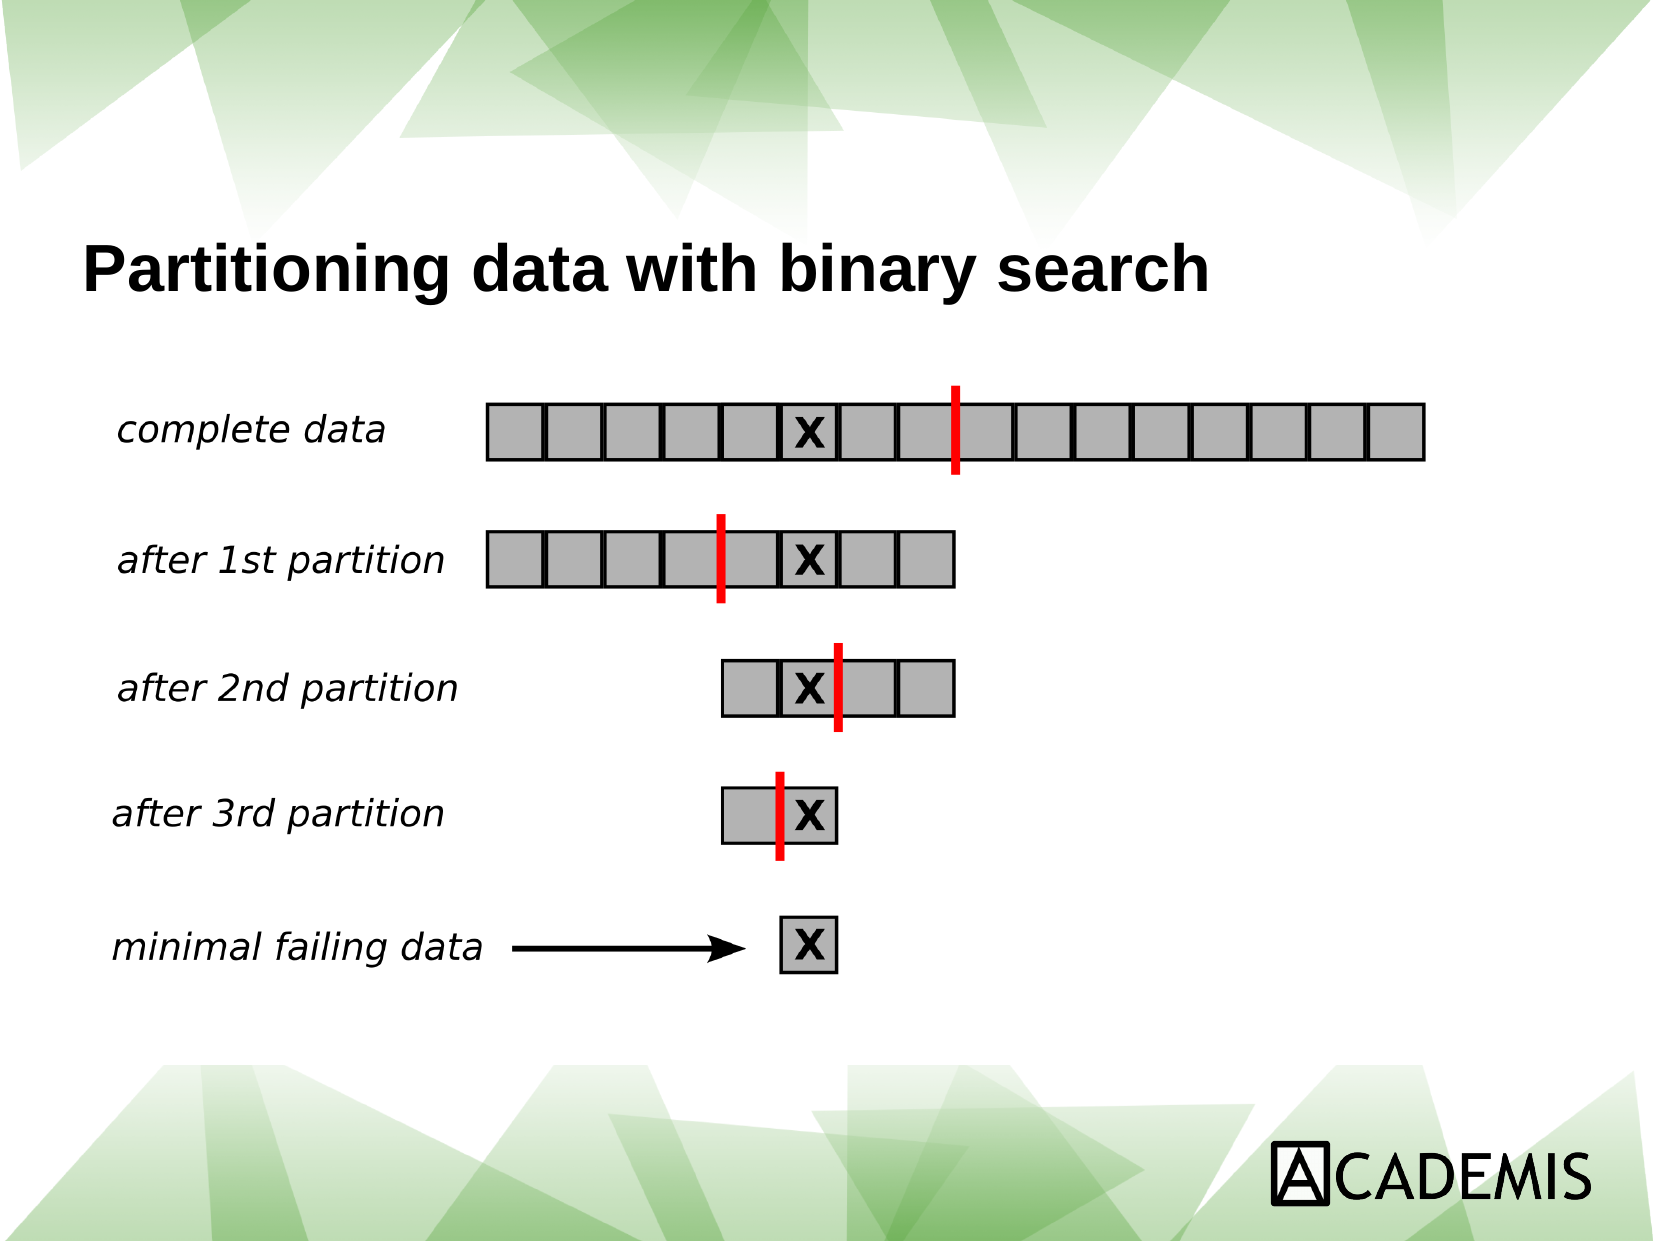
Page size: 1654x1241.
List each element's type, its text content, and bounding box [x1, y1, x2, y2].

title Partitioning data with binary search [82, 165, 1571, 373]
picture [0, 0, 1654, 256]
picture [2, 329, 1653, 1241]
